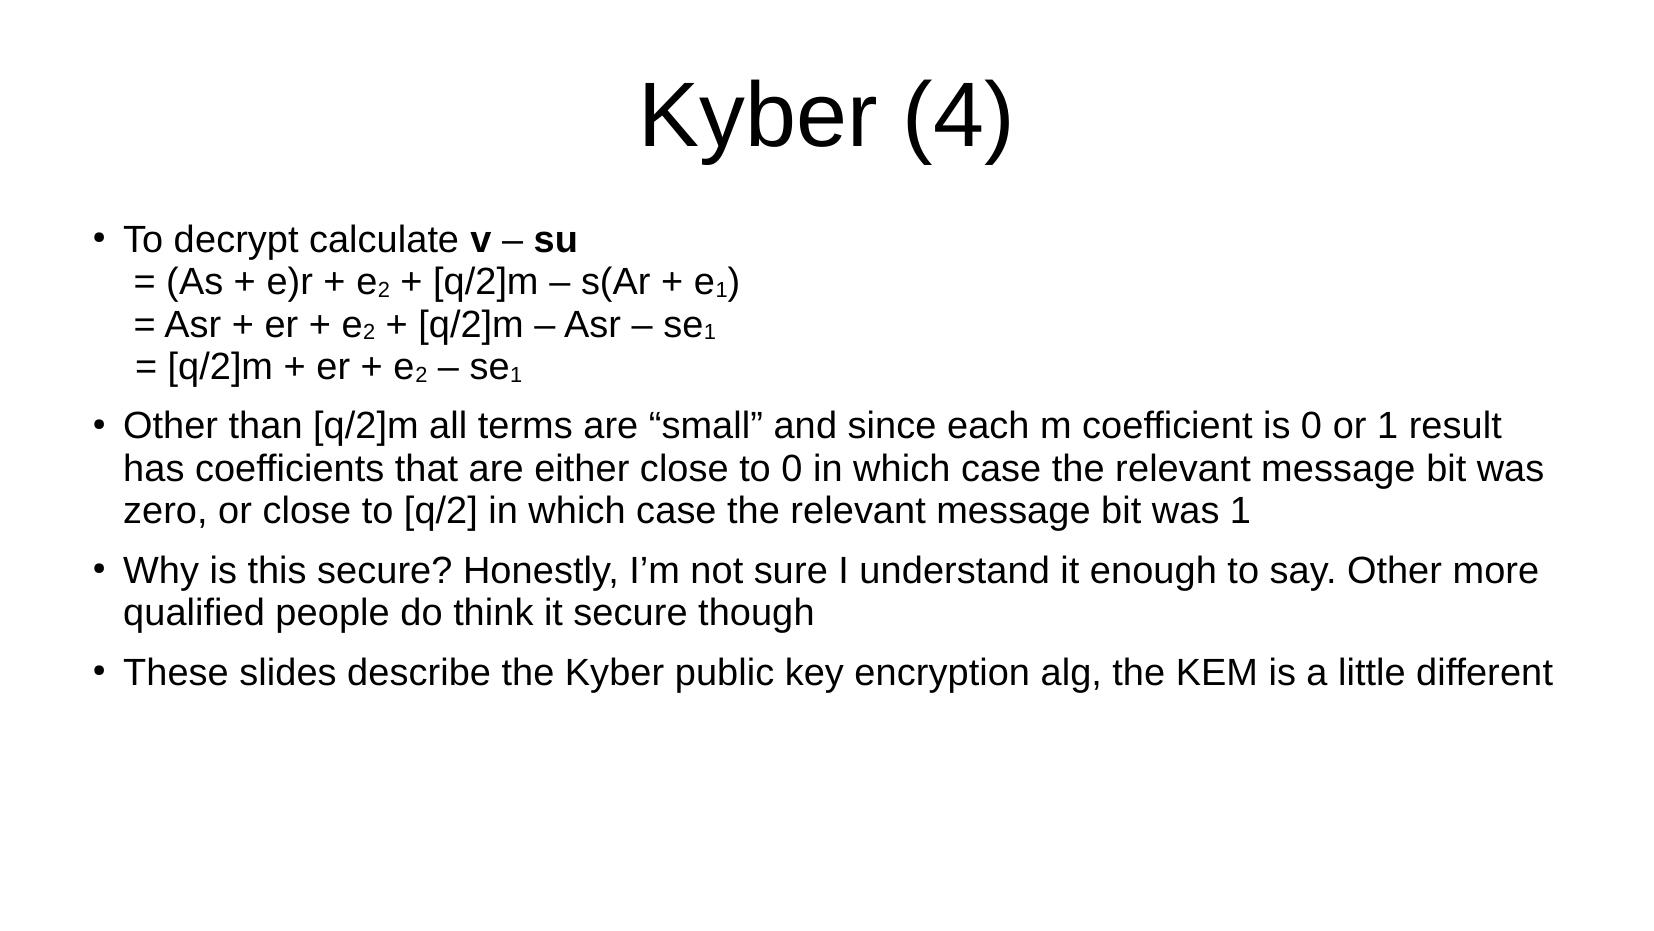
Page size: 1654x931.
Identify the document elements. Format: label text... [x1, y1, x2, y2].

title Kyber (4) [82, 37, 1571, 193]
list To decrypt calculate v – su = (As + e)r + e2 + [q/2]m – s(Ar + e1) = Asr + er + e2 + [q/2]m – Asr – se1 = [q/2]m + er + e2 – se1 Other than [q/2]m all terms are “small” and since each m coefficient is 0 or 1 result has coefficients that are either close to 0 in which case the relevant message bit was zero, or close to [q/2] in which case the relevant message bit was 1 Why is this secure? Honestly, I’m not sure I understand it enough to say. Other more qualified people do think it secure though These slides describe the Kyber public key encryption alg, the KEM is a little different [82, 217, 1571, 758]
